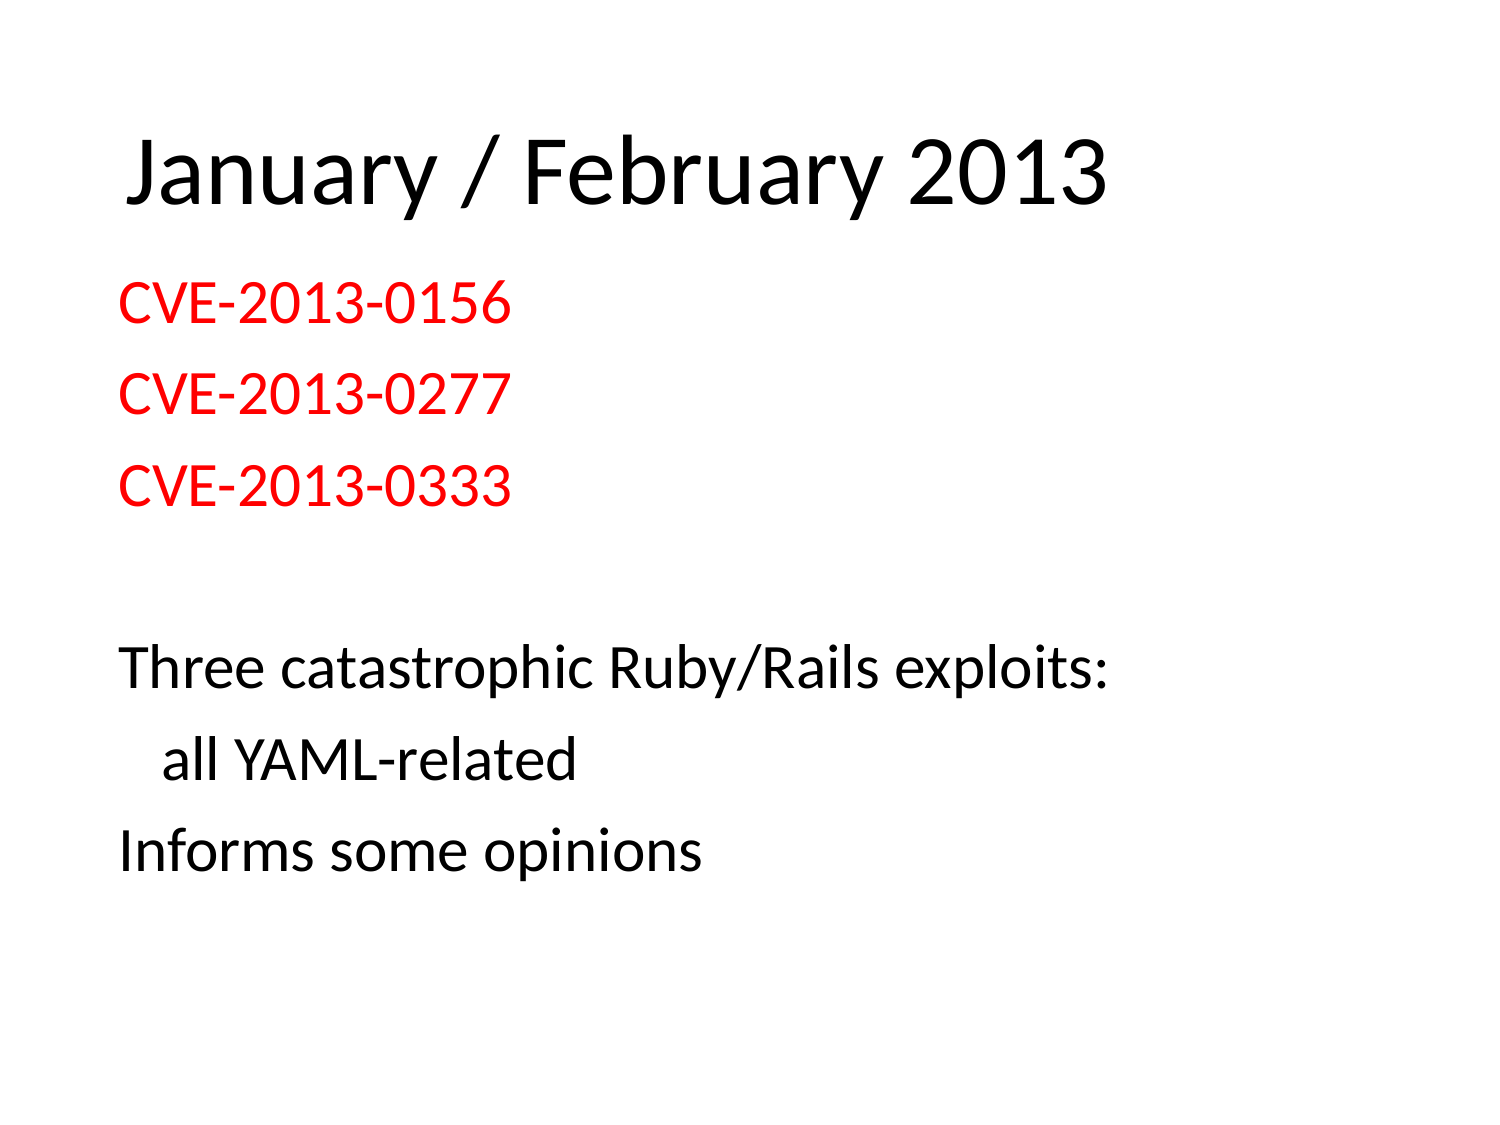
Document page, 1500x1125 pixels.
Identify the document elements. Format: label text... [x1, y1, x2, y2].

title January / February 2013 [90, 58, 1365, 300]
list CVE-2013-0156 CVE-2013-0277 CVE-2013-0333 Three catastrophic Ruby/Rails exploits: all YAML-related Informs some opinions [50, 276, 1149, 929]
